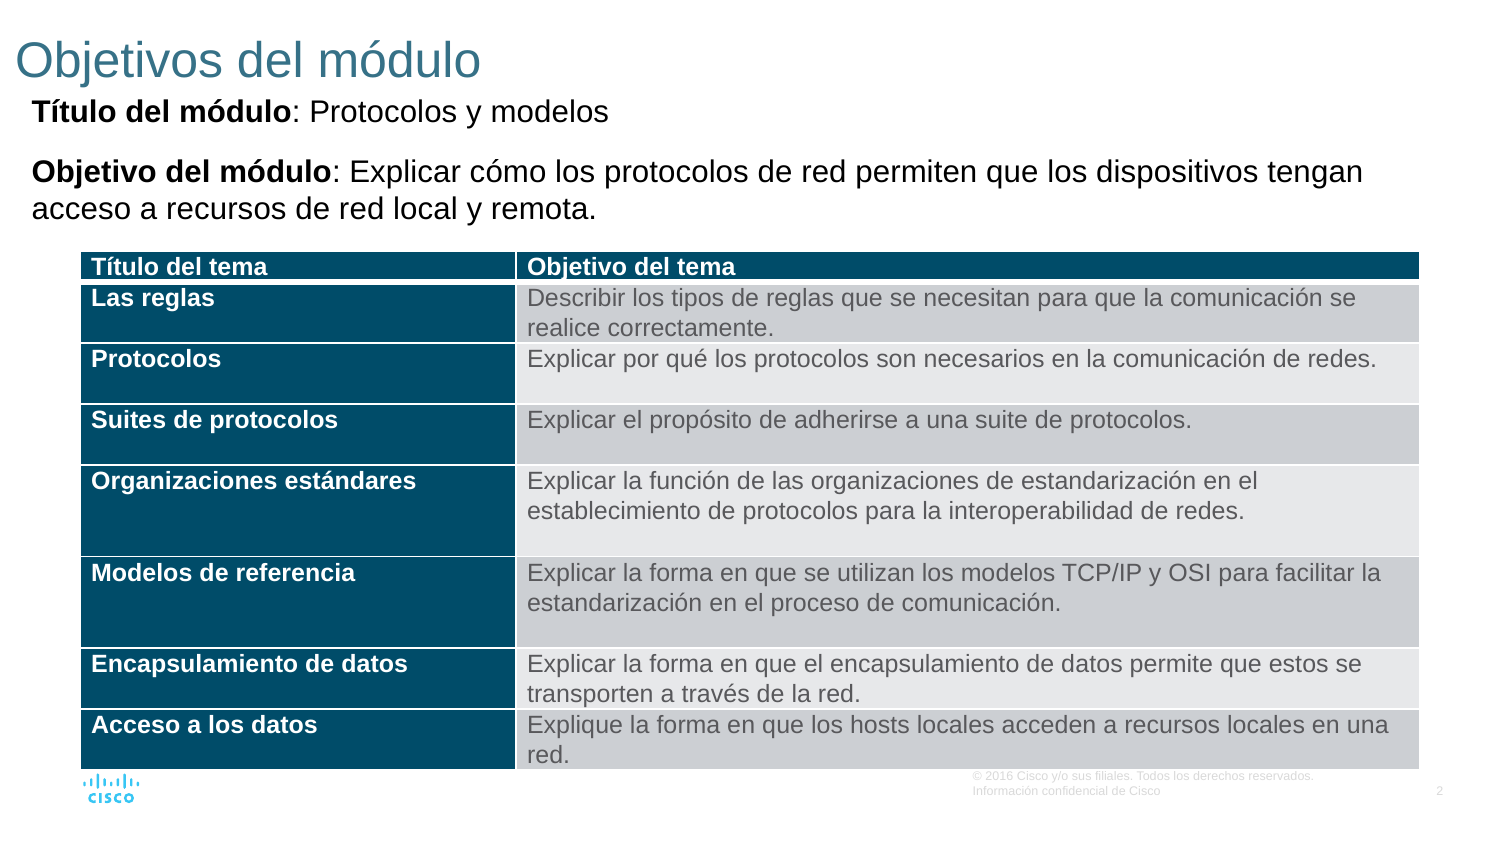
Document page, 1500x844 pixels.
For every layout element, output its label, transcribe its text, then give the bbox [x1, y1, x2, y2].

table_cell Organizaciones estándares [81, 466, 515, 556]
table_cell Encapsulamiento de datos [81, 649, 515, 708]
table_cell Describir los tipos de reglas que se necesitan para que la comunicación se realice correctamente. [517, 285, 1419, 342]
table_cell Modelos de referencia [81, 557, 515, 647]
table_cell Acceso a los datos [81, 710, 515, 769]
table_cell Explicar la función de las organizaciones de estandarización en el establecimiento de protocolos para la interoperabilidad de redes. [517, 466, 1419, 556]
title Objetivos del módulo [0, 6, 1500, 108]
table_cell Explicar por qué los protocolos son necesarios en la comunicación de redes. [517, 344, 1419, 403]
table_header Objetivo del tema [517, 252, 1419, 279]
table_cell Protocolos [81, 344, 515, 403]
table_cell Explicar la forma en que el encapsulamiento de datos permite que estos se transporten a través de la red. [517, 649, 1419, 708]
table_cell Suites de protocolos [81, 405, 515, 464]
table_cell Explique la forma en que los hosts locales acceden a recursos locales en una red. [517, 710, 1419, 769]
table_cell Explicar el propósito de adherirse a una suite de protocolos. [517, 405, 1419, 464]
table_header Título del tema [81, 252, 515, 279]
table_cell Explicar la forma en que se utilizan los modelos TCP/IP y OSI para facilitar la estandarización en el proceso de comunicación. [517, 557, 1419, 647]
list Título del módulo: Protocolos y modelos Objetivo del módulo: Explicar cómo los protocolos de red permiten que los dispositivos tengan acceso a recursos de red local y remota. [16, 84, 1456, 231]
table_cell Las reglas [81, 285, 515, 342]
